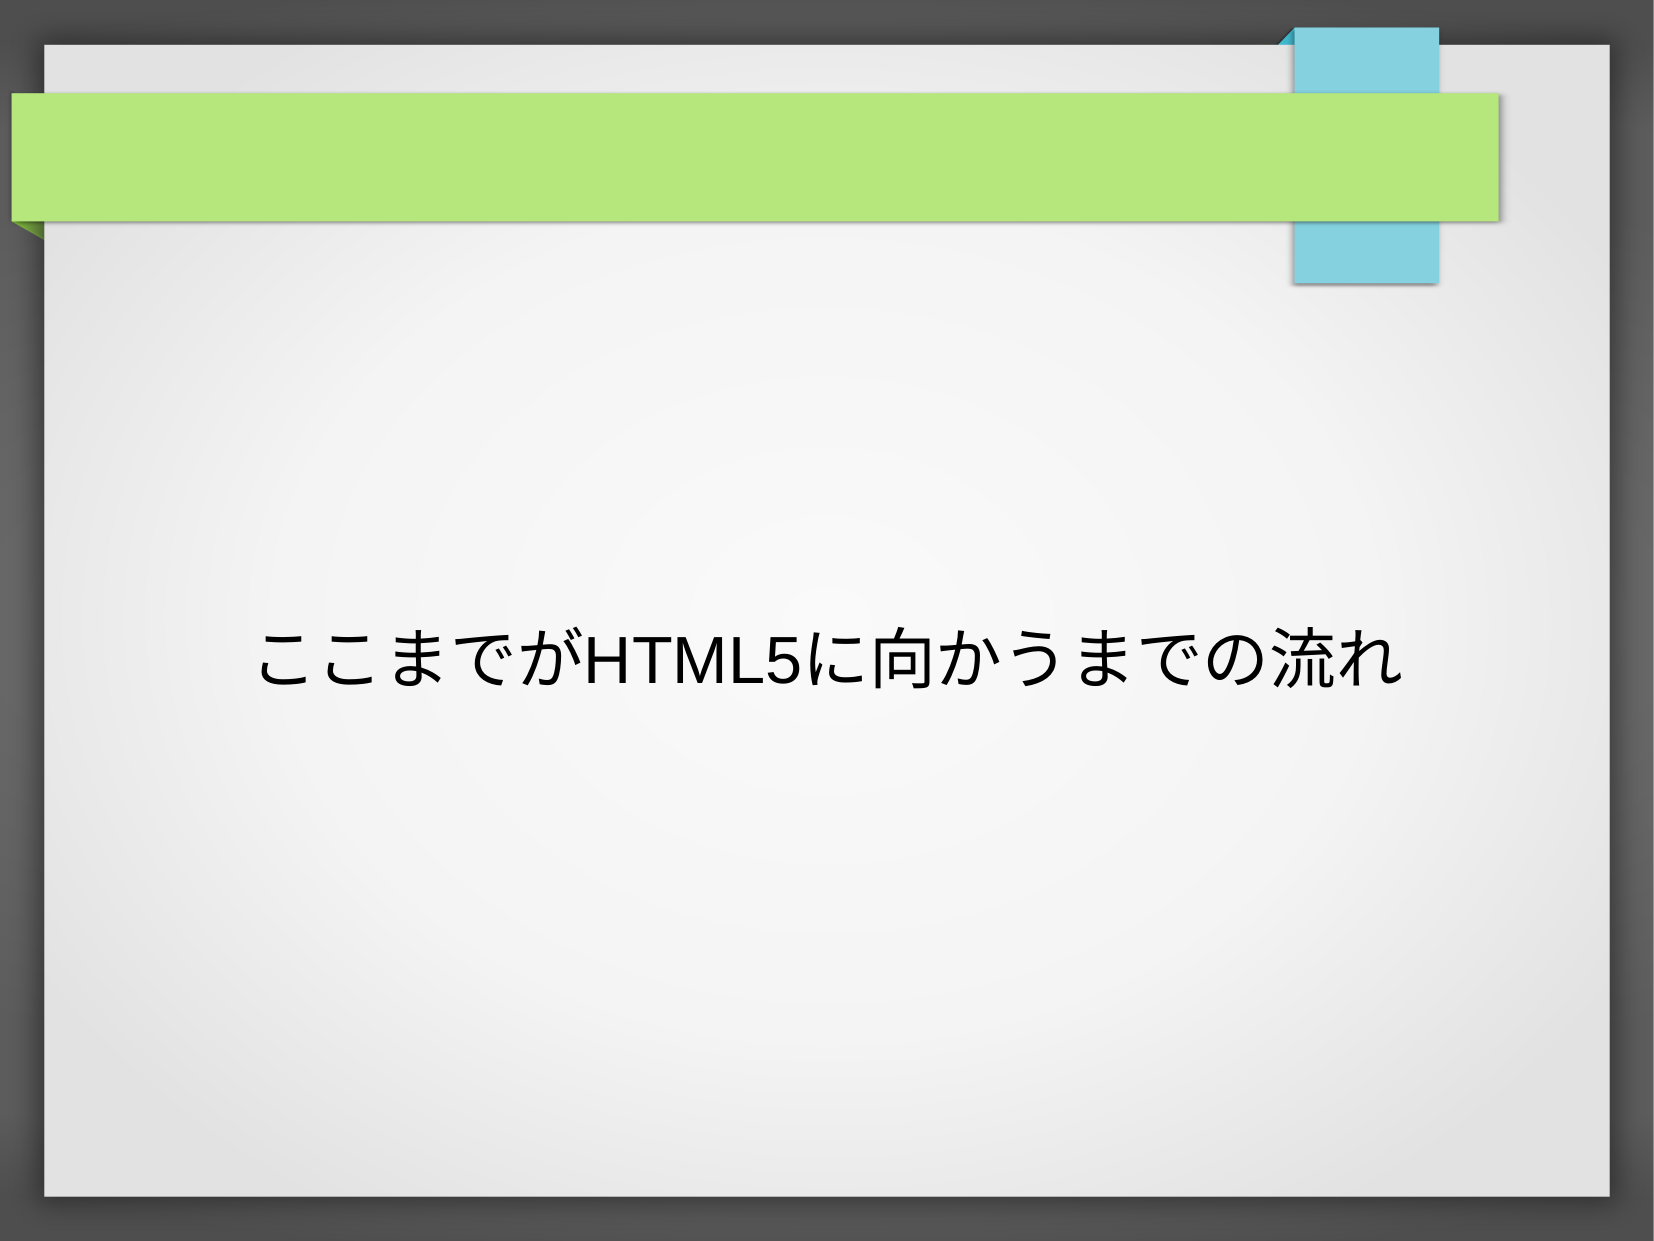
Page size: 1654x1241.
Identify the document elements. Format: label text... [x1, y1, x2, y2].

subtitle ここまでがHTML5に向かうまでの流れ [82, 295, 1571, 1015]
picture [0, 0, 1654, 1241]
